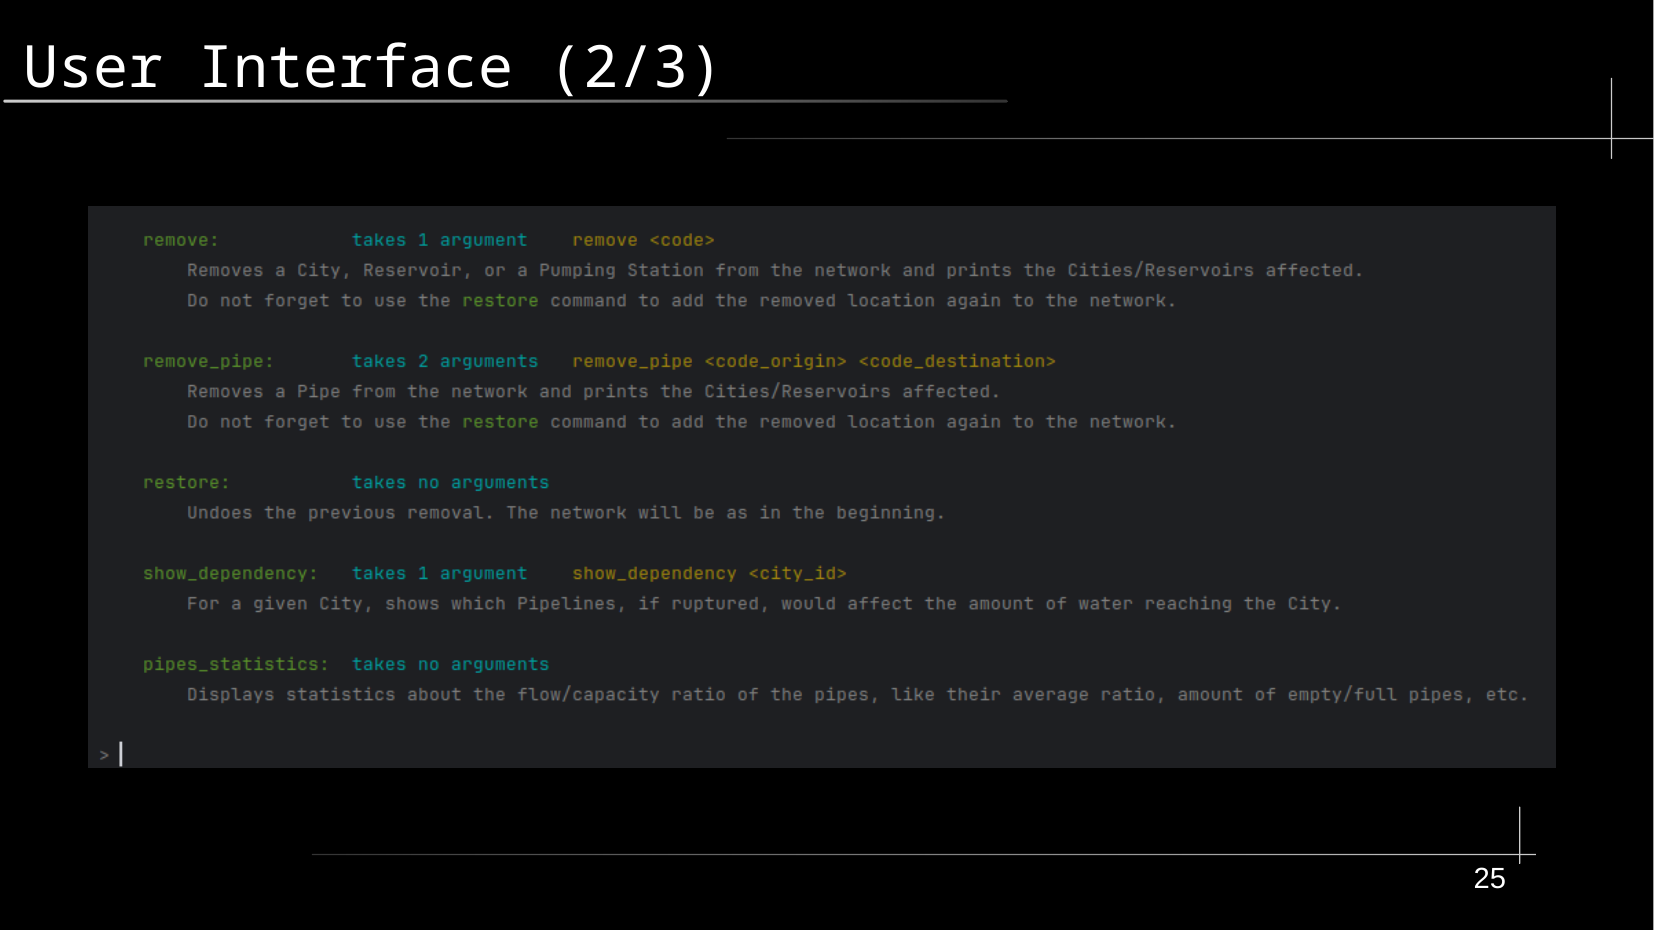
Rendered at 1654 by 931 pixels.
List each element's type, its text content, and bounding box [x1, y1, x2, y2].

picture [88, 206, 1556, 768]
title User Interface (2/3) [23, 11, 1589, 119]
